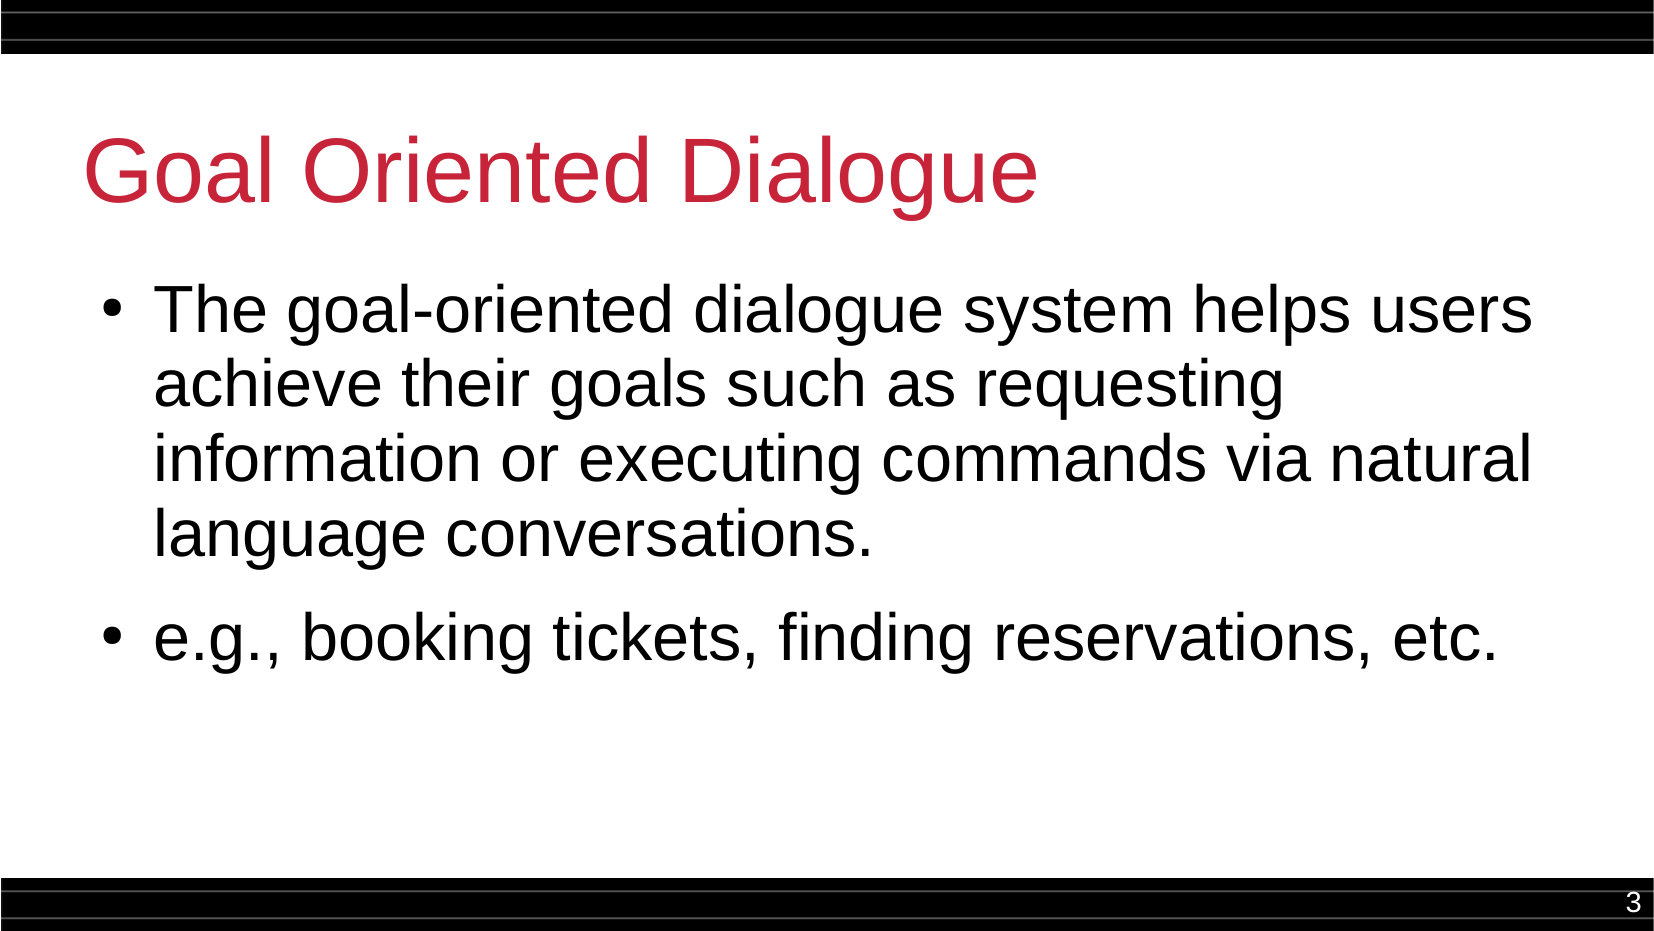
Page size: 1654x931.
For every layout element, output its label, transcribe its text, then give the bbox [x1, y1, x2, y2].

list The goal-oriented dialogue system helps users achieve their goals such as requesting information or executing commands via natural language conversations. e.g., booking tickets, finding reservations, etc. [82, 271, 1571, 758]
title Goal Oriented Dialogue [82, 92, 1571, 249]
picture [1, 878, 1654, 931]
picture [1, 0, 1654, 54]
